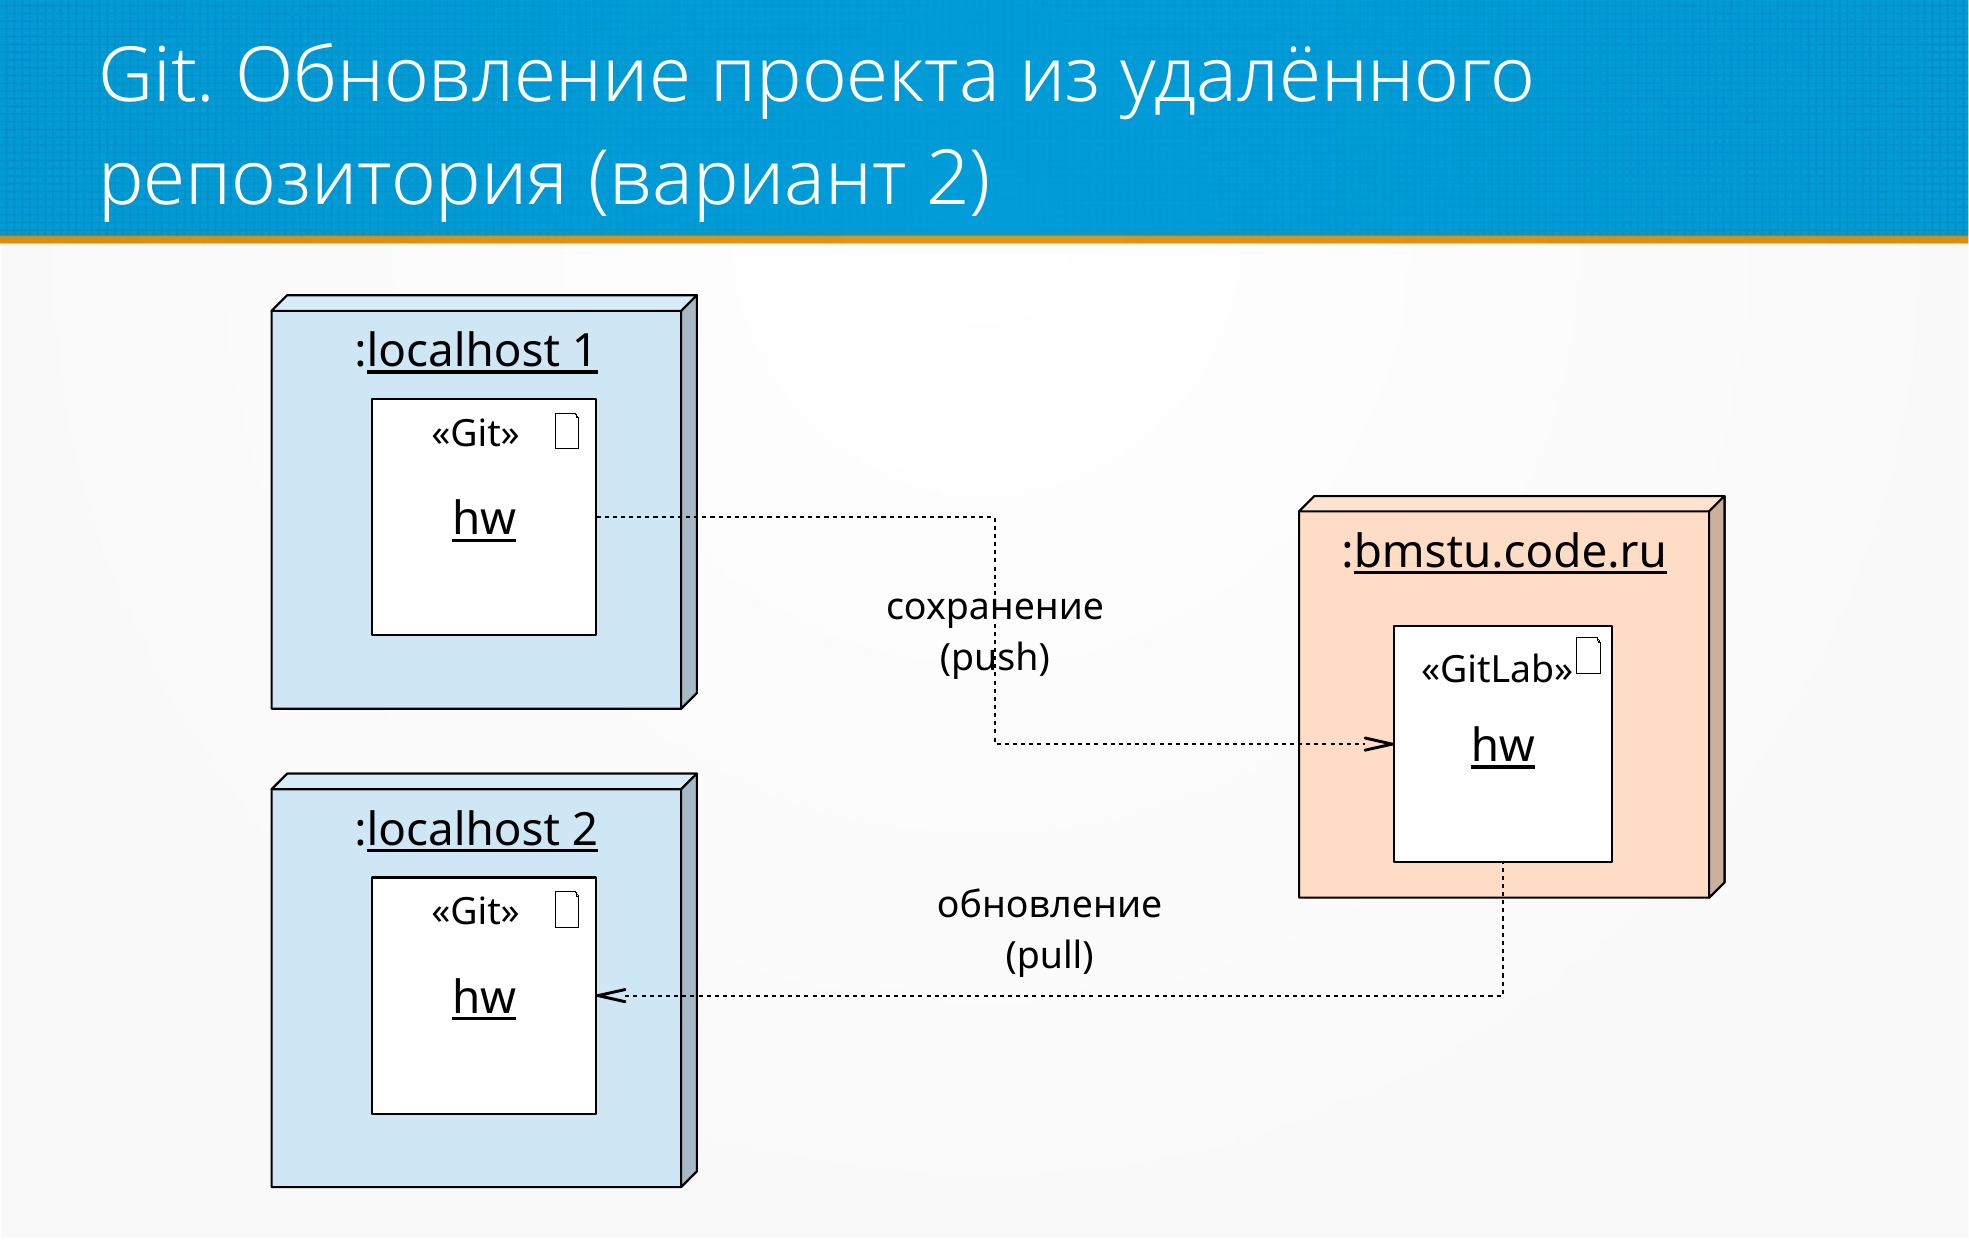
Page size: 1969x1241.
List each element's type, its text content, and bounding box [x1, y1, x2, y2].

text_box «Git» [372, 877, 579, 943]
picture [0, 233, 1969, 1241]
text_box hw [1393, 625, 1613, 863]
text_box :bmstu.code.ru [1299, 512, 1709, 898]
text_box «GitLab» [1393, 635, 1601, 701]
text_box hw [372, 399, 597, 636]
text_box «Git» [372, 399, 579, 465]
text_box :localhost 1 [271, 311, 681, 709]
title Git. Обновление проекта из удалённого репозитория (вариант 2) [98, 19, 1870, 227]
text_box hw [372, 877, 597, 1114]
text_box :localhost 2 [271, 790, 681, 1188]
